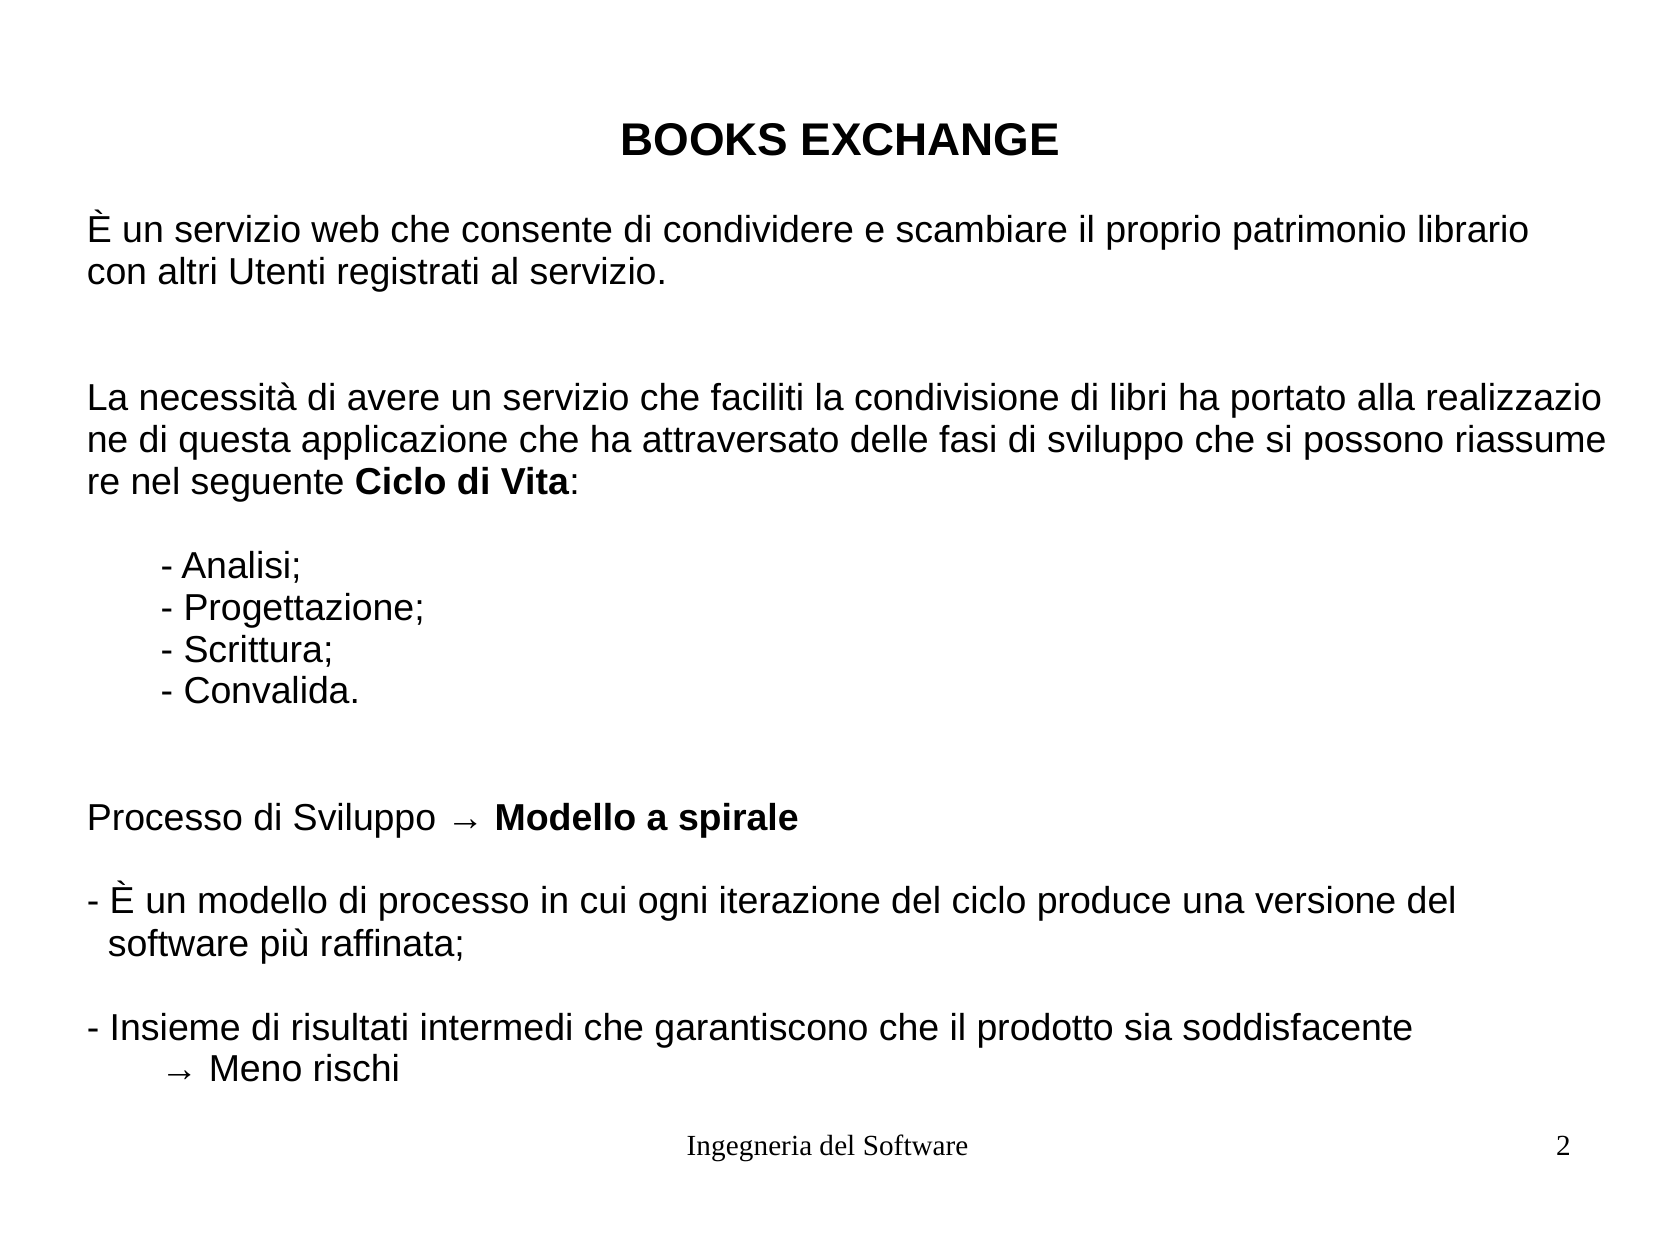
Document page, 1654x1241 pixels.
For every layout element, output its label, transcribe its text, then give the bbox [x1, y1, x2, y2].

text_box BOOKS EXCHANGE [605, 106, 1075, 173]
text_box È un servizio web che consente di condividere e scambiare il proprio patrimonio librario con altri Utenti registrati al servizio. La necessità di avere un servizio che faciliti la condivisione di libri ha portato alla realizzazio ne di questa applicazione che ha attraversato delle fasi di sviluppo che si possono riassume re nel seguente Ciclo di Vita: - Analisi; - Progettazione; - Scrittura; - Convalida. Processo di Sviluppo → Modello a spirale - È un modello di processo in cui ogni iterazione del ciclo produce una versione del software più raffinata; - Insieme di risultati intermedi che garantiscono che il prodotto sia soddisfacente → Meno rischi [72, 200, 1622, 1140]
